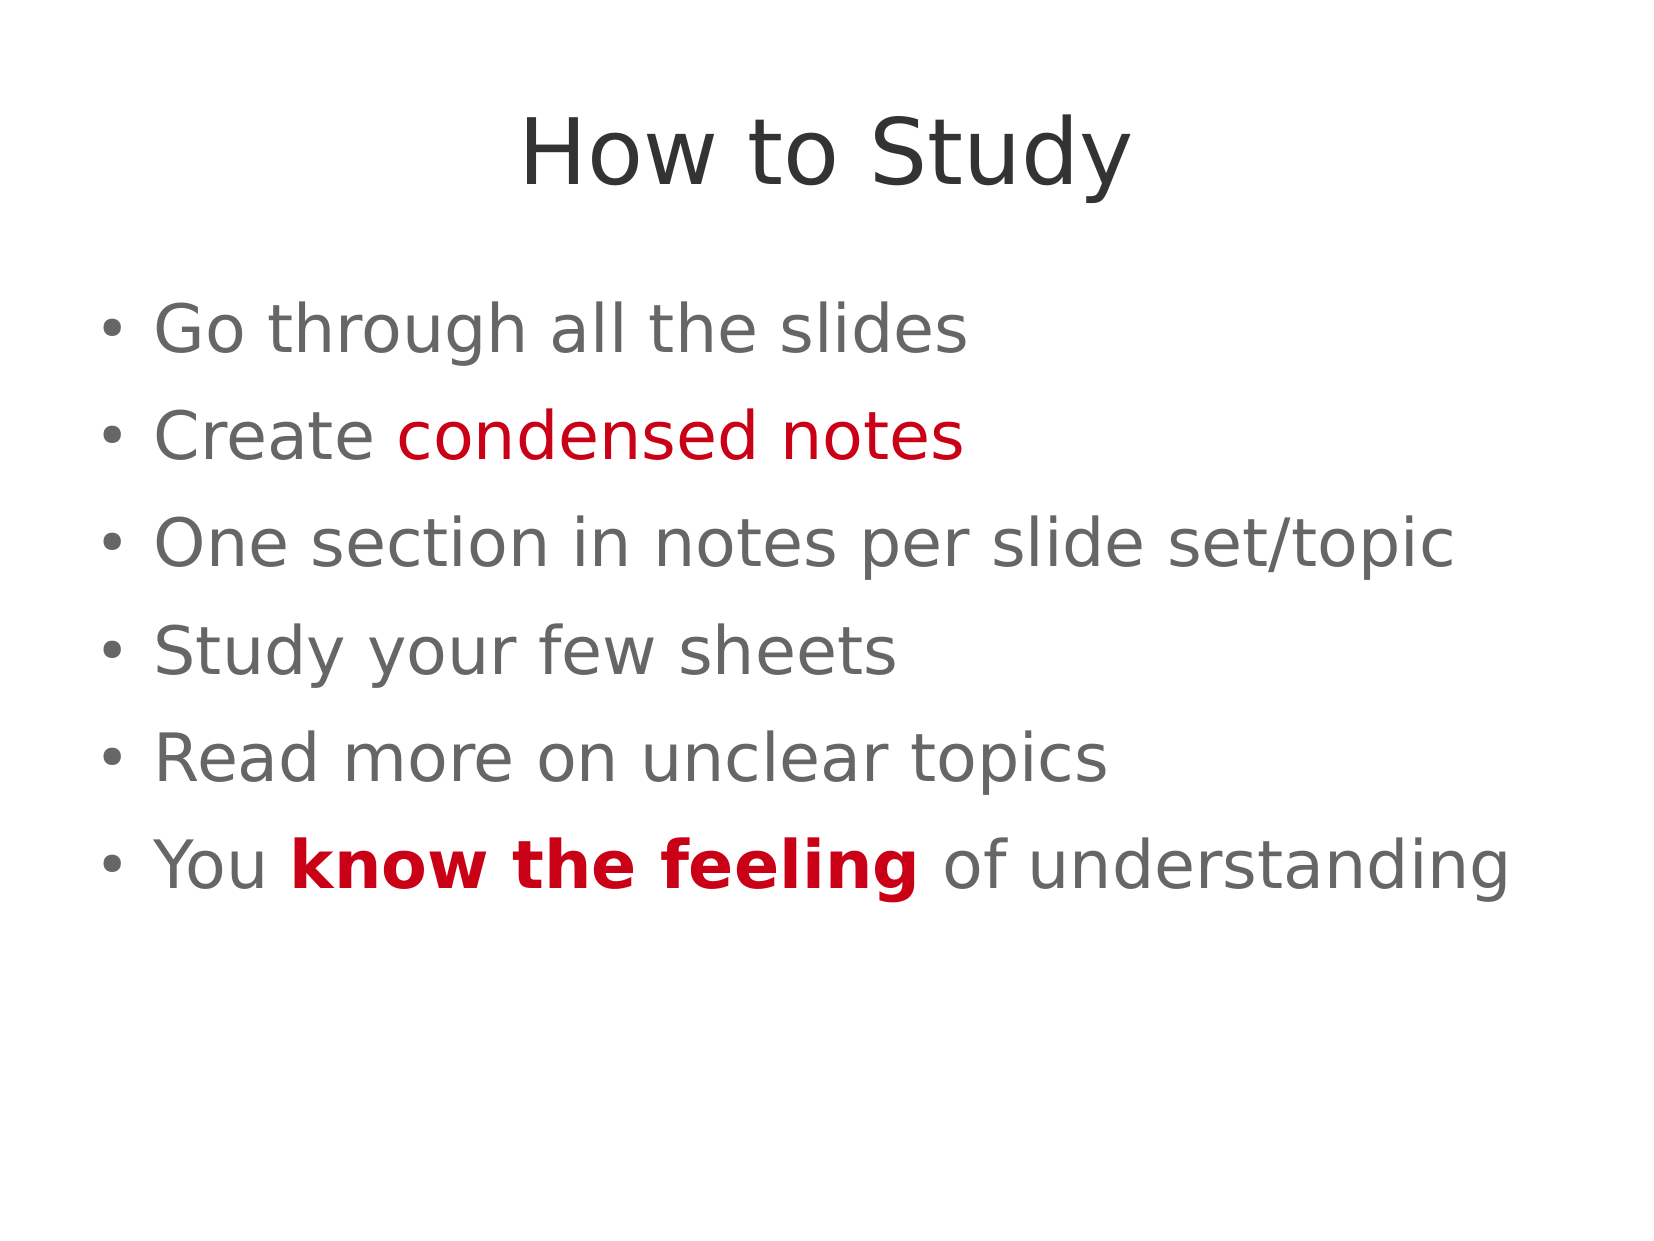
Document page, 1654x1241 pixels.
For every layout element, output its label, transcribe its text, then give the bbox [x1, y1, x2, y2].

title How to Study [82, 56, 1571, 250]
list Go through all the slides Create condensed notes One section in notes per slide set/topic Study your few sheets Read more on unclear topics You know the feeling of understanding [82, 290, 1571, 1109]
